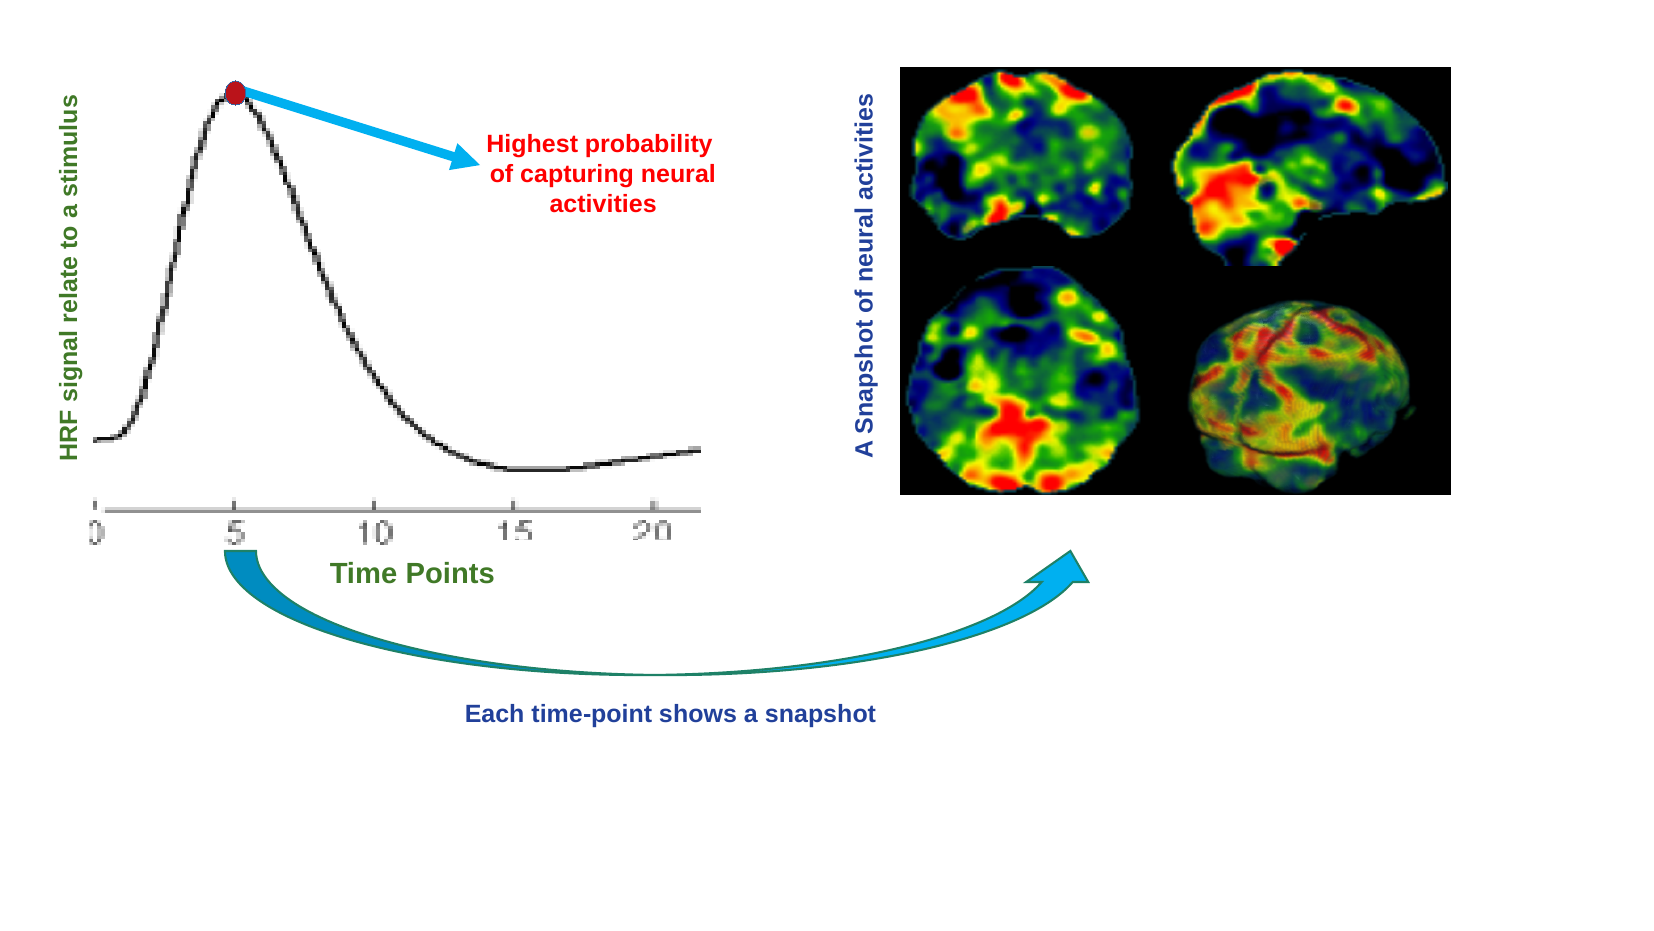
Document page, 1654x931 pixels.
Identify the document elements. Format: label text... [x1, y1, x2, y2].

text_box [225, 80, 246, 106]
text_box Highest probability of capturing neural activities [471, 120, 735, 225]
text_box Time Points [315, 549, 586, 593]
text_box Each time-point shows a snapshot [450, 690, 892, 736]
text_box [450, 540, 721, 586]
text_box [224, 550, 1089, 676]
text_box HRF signal relate to a stimulus [44, 80, 90, 476]
picture [89, 75, 706, 562]
picture [900, 67, 1451, 496]
text_box A Snapshot of neural activities [840, 78, 886, 474]
